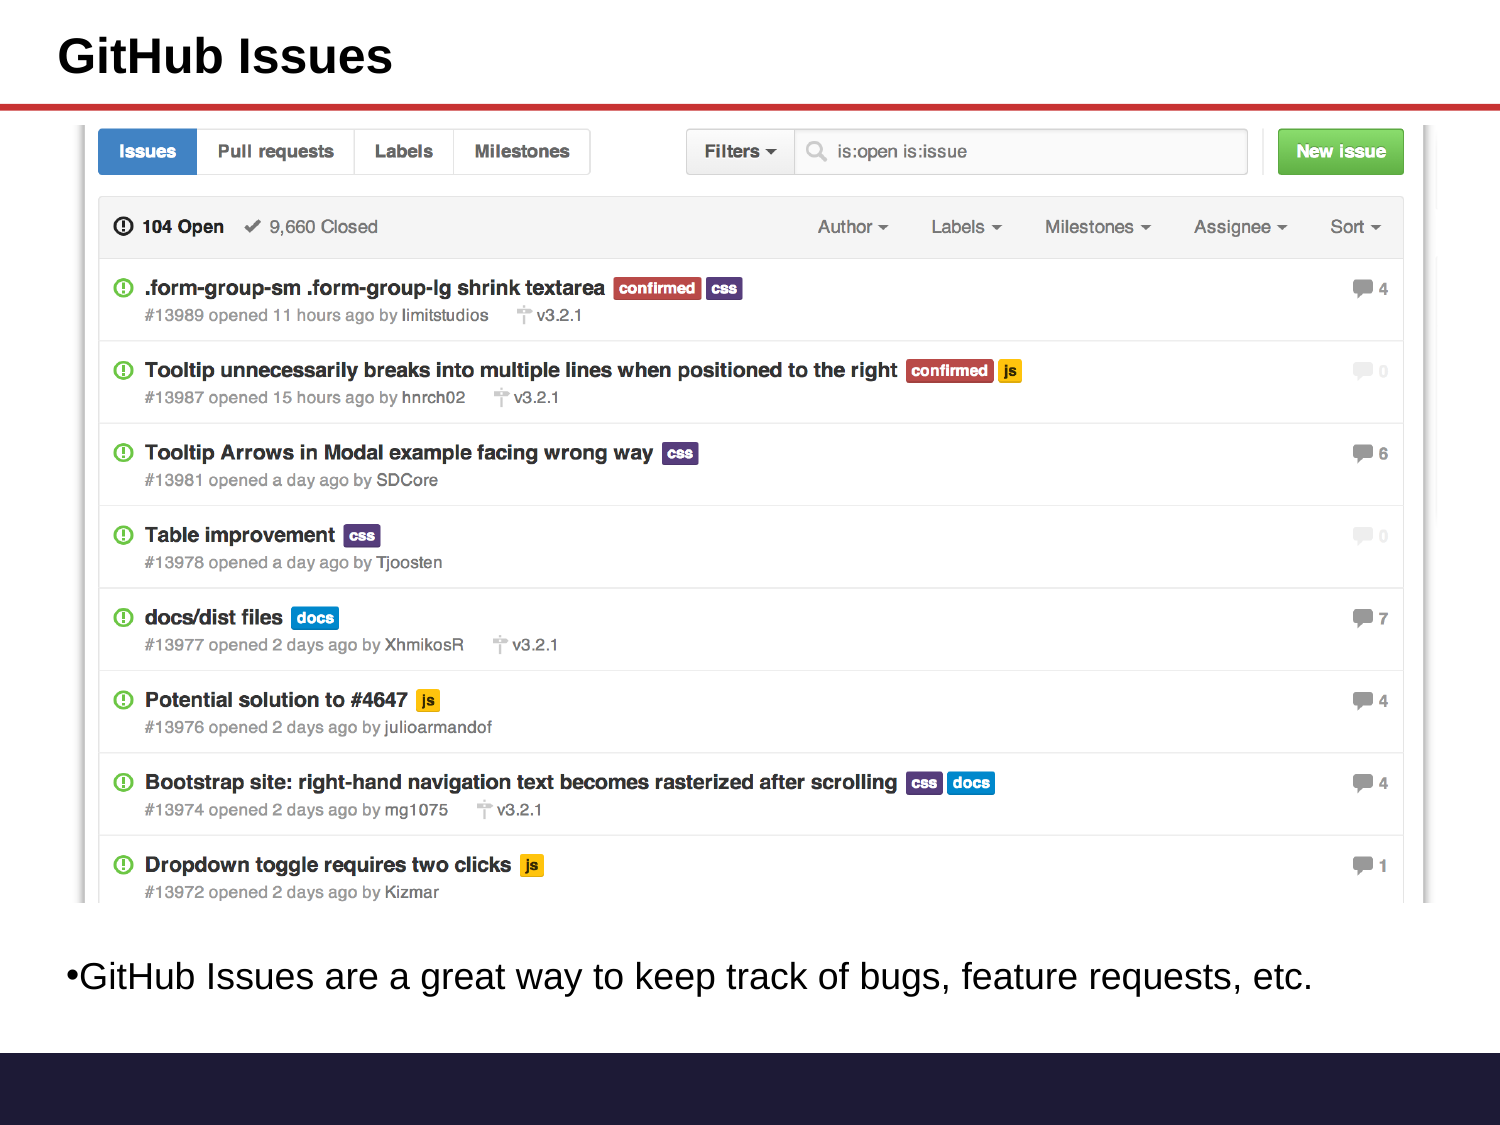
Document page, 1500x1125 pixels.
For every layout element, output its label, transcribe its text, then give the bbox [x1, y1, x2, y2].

picture [55, 125, 1438, 903]
text_box GitHub Issues [49, 16, 1163, 91]
text_box GitHub Issues are a great way to keep track of bugs, feature requests, etc. [58, 944, 1444, 1005]
